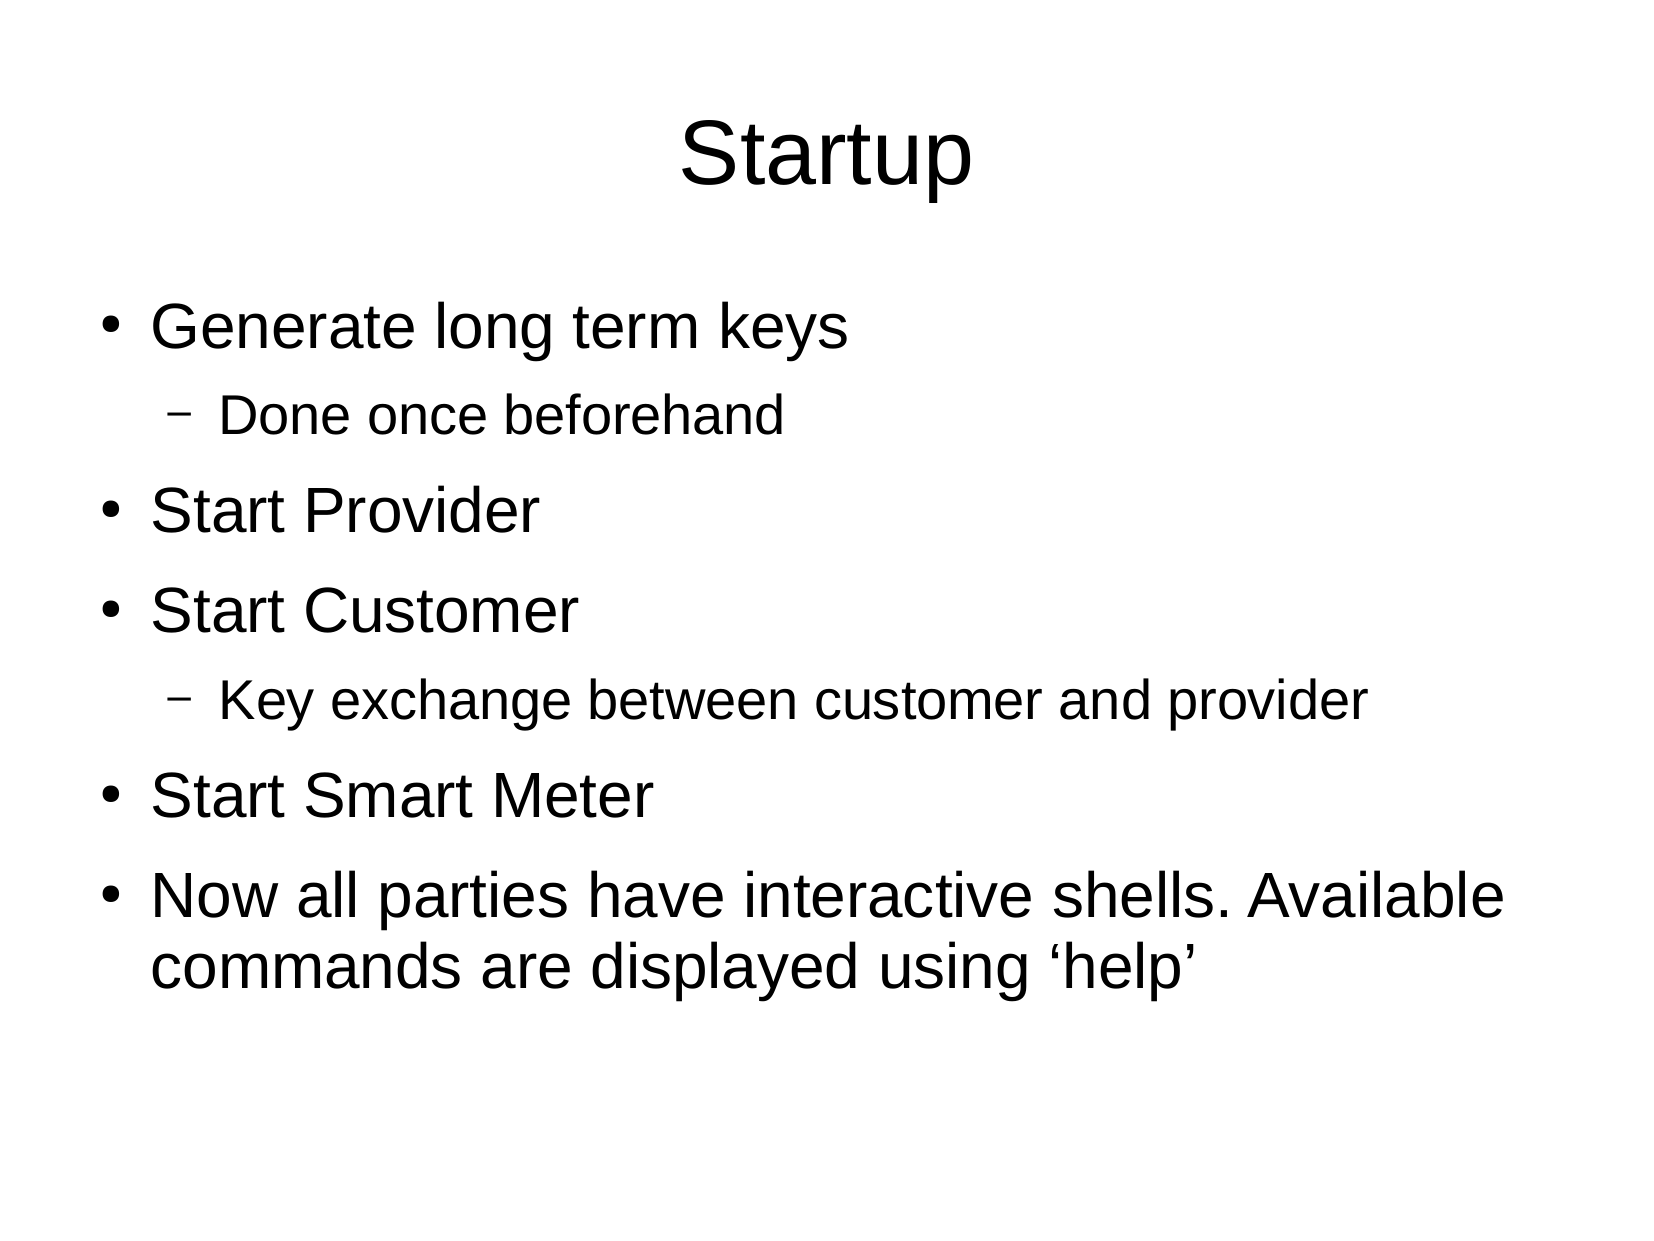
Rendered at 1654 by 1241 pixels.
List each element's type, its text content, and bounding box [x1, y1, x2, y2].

title Startup [82, 49, 1571, 257]
list Generate long term keys Done once beforehand Start Provider Start Customer Key exchange between customer and provider Start Smart Meter Now all parties have interactive shells. Available commands are displayed using ‘help’ [82, 290, 1571, 1010]
